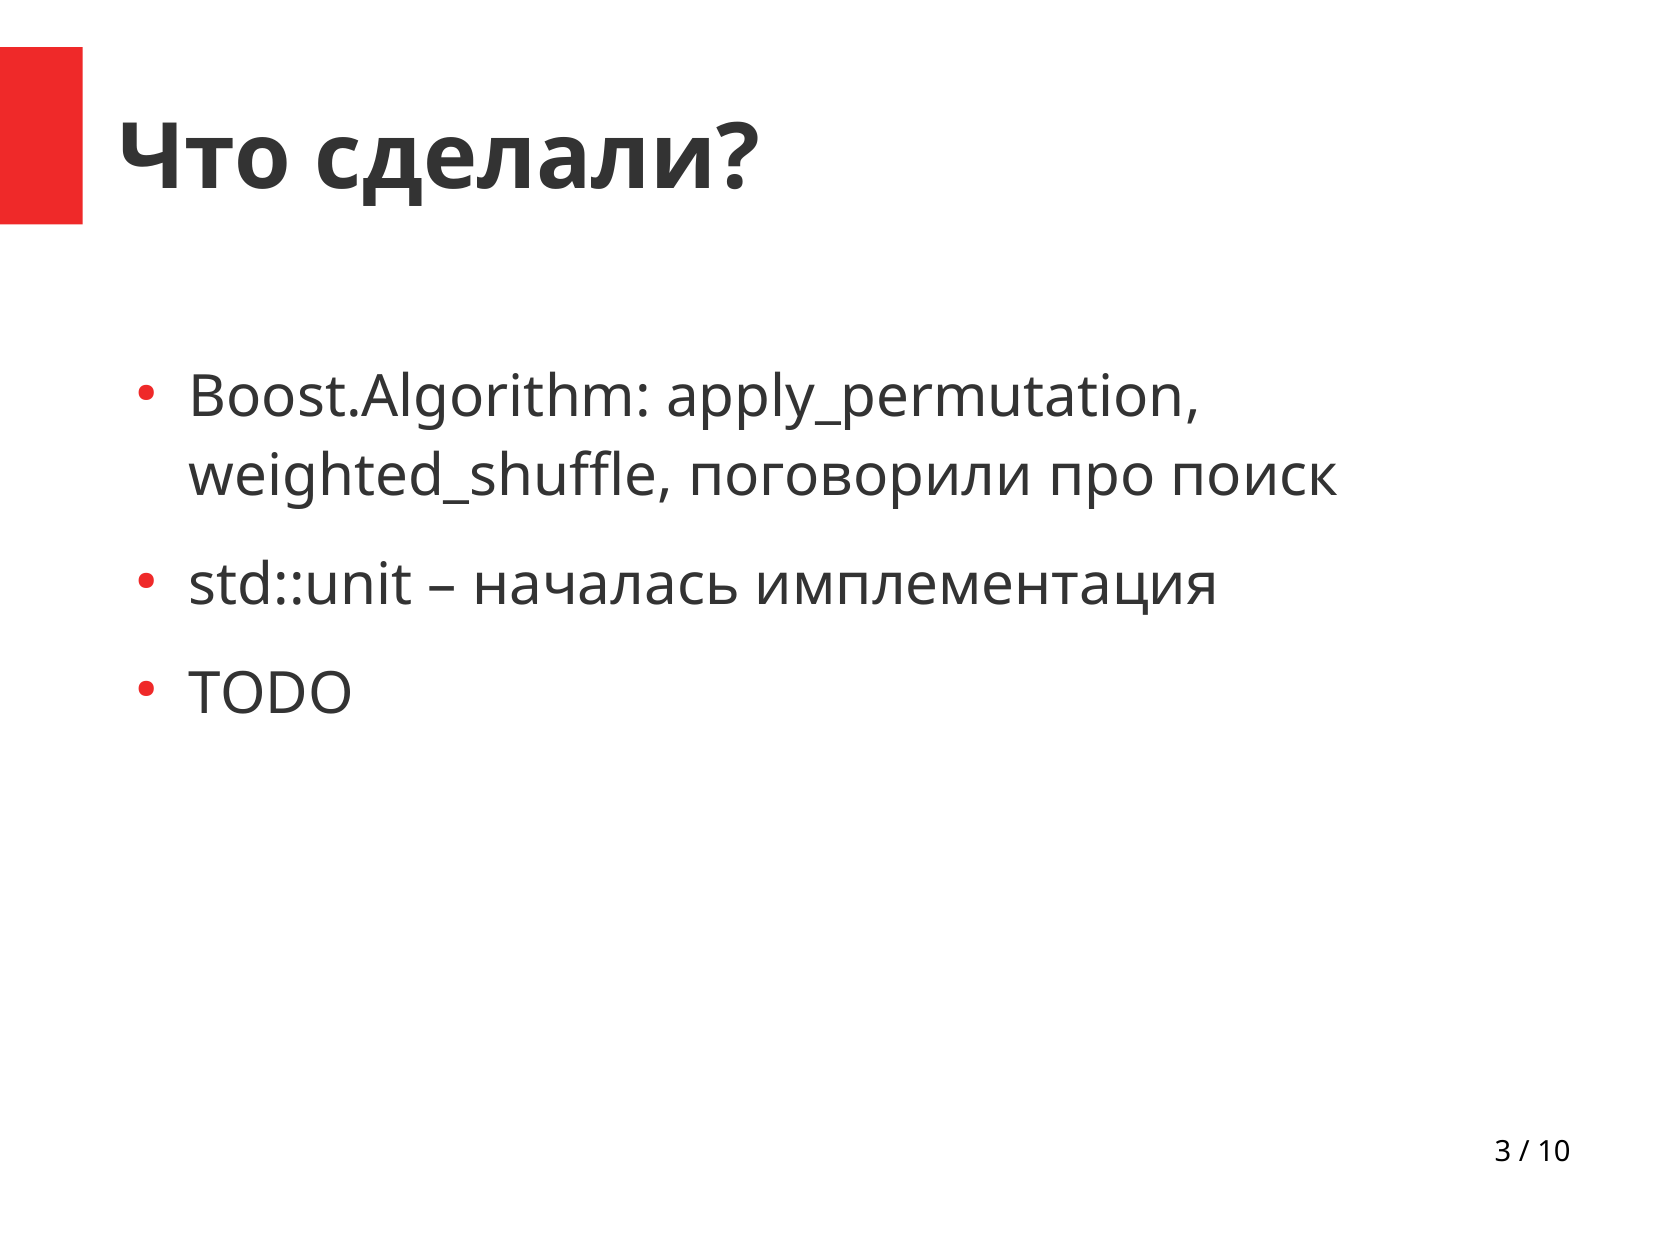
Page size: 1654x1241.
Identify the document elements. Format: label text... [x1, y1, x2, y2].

title Что сделали? [118, 49, 1571, 257]
list Boost.Algorithm: apply_permutation, weighted_shuffle, поговорили про поиск std::unit – началась имплементация TODO [118, 354, 1536, 1074]
